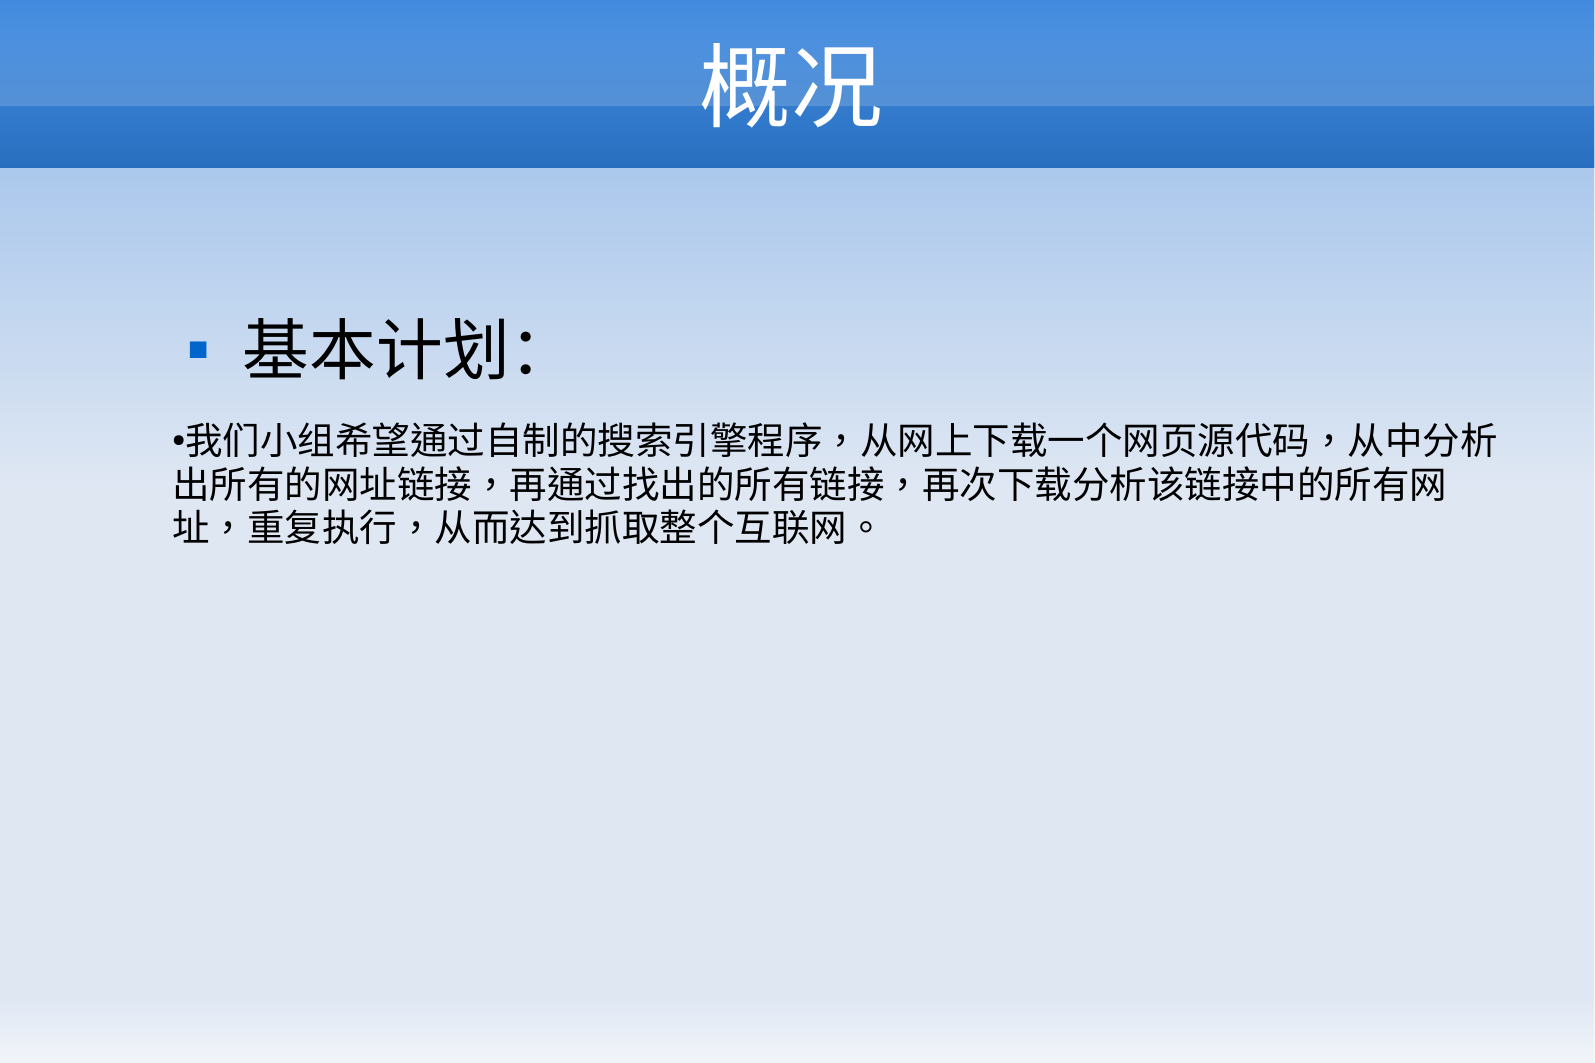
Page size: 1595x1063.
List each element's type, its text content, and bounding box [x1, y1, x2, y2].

list 基本计划： 我们小组希望通过自制的搜索引擎程序，从网上下载一个网页源代码，从中分析出所有的网址链接，再通过找出的所有链接，再次下载分析该链接中的所有网址，重复执行，从而达到抓取整个互联网。 [172, 312, 1514, 983]
title 概况 [74, 0, 1510, 178]
picture [0, 0, 1595, 1063]
